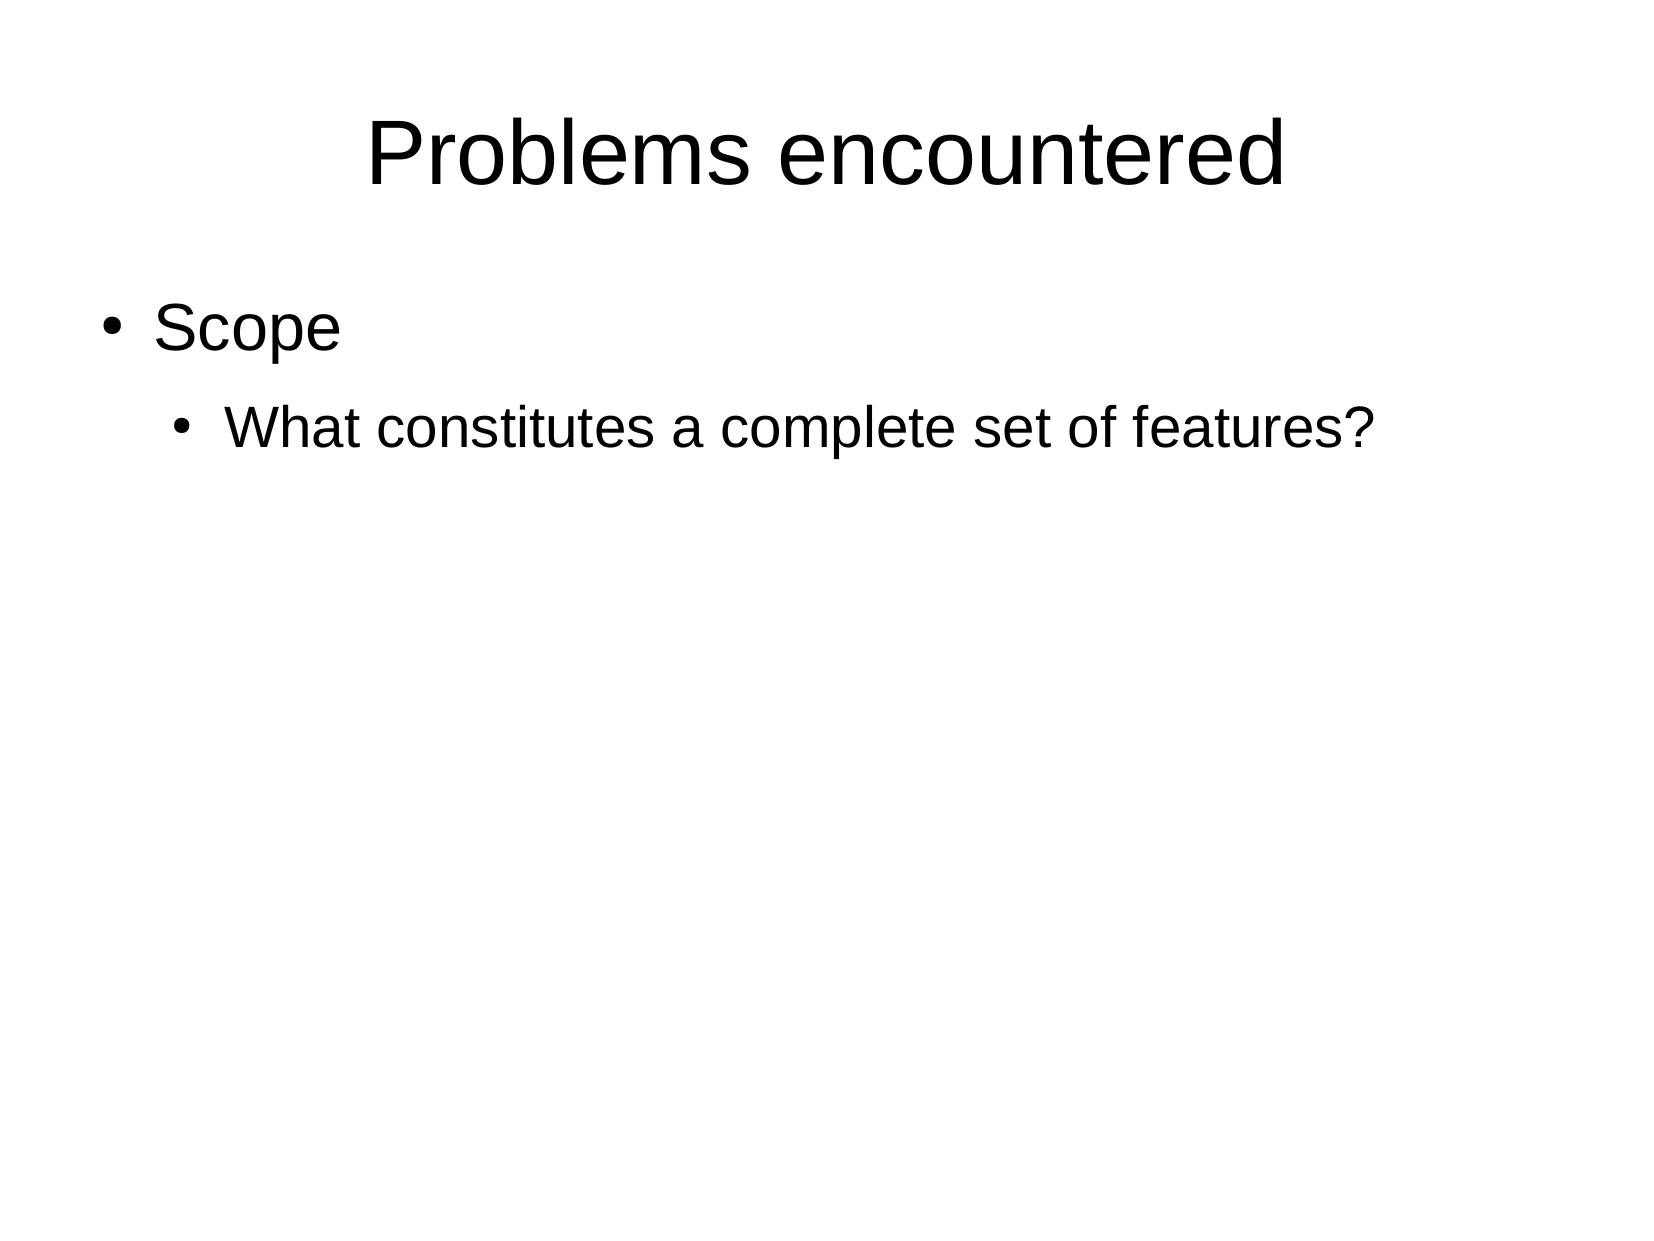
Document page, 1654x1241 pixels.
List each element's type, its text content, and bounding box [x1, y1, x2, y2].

title Problems encountered [82, 49, 1571, 257]
list Scope What constitutes a complete set of features? [82, 290, 1571, 1109]
